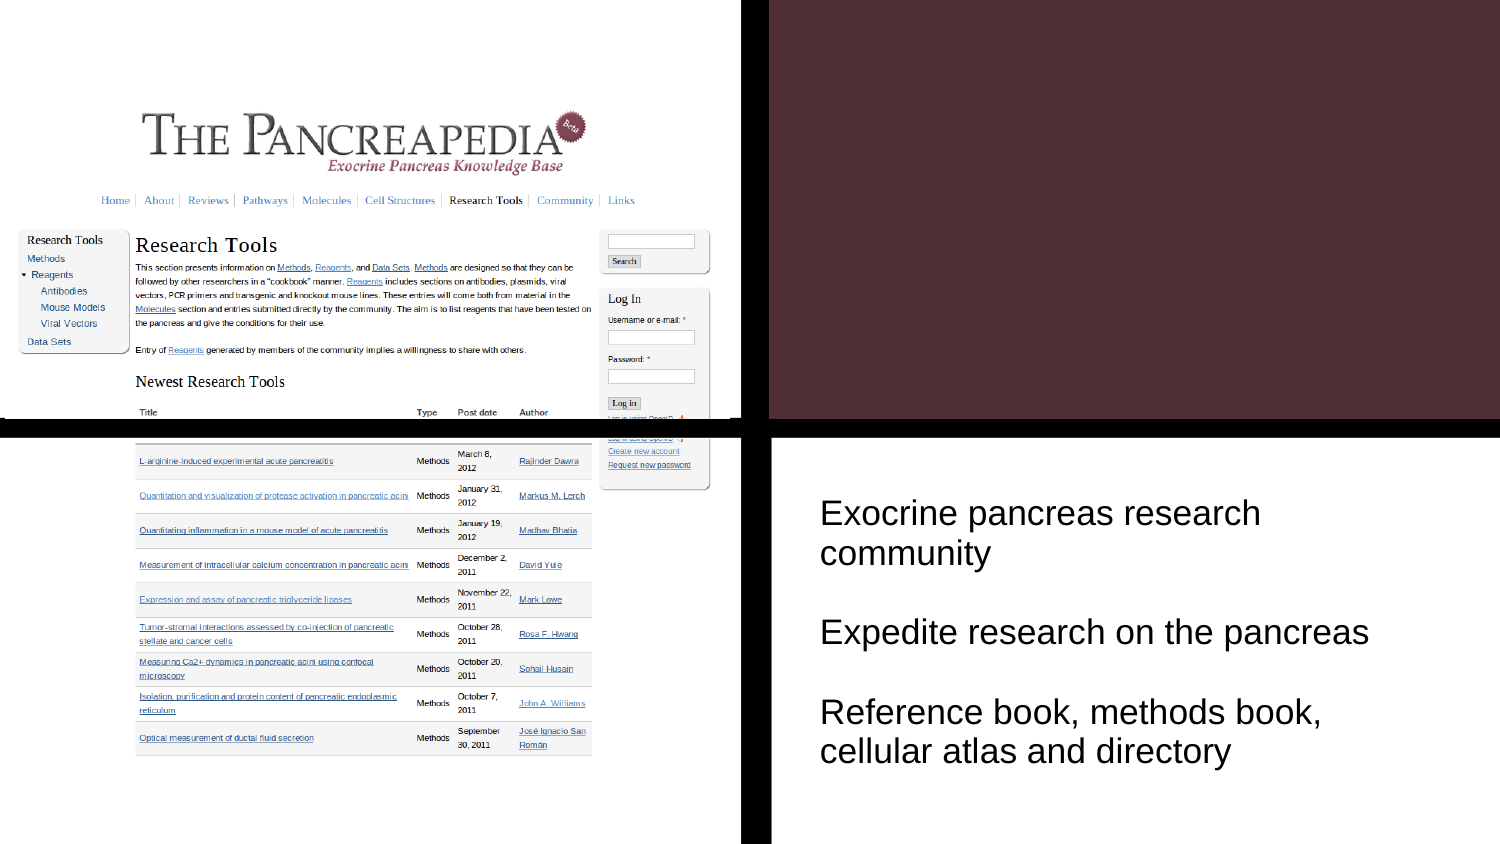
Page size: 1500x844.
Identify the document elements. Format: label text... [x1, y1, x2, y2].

text_box [769, 0, 1500, 419]
text_box Exocrine pancreas research community Expedite research on the pancreas Reference book, methods book, cellular atlas and directory [805, 485, 1443, 779]
picture [0, 0, 1500, 844]
